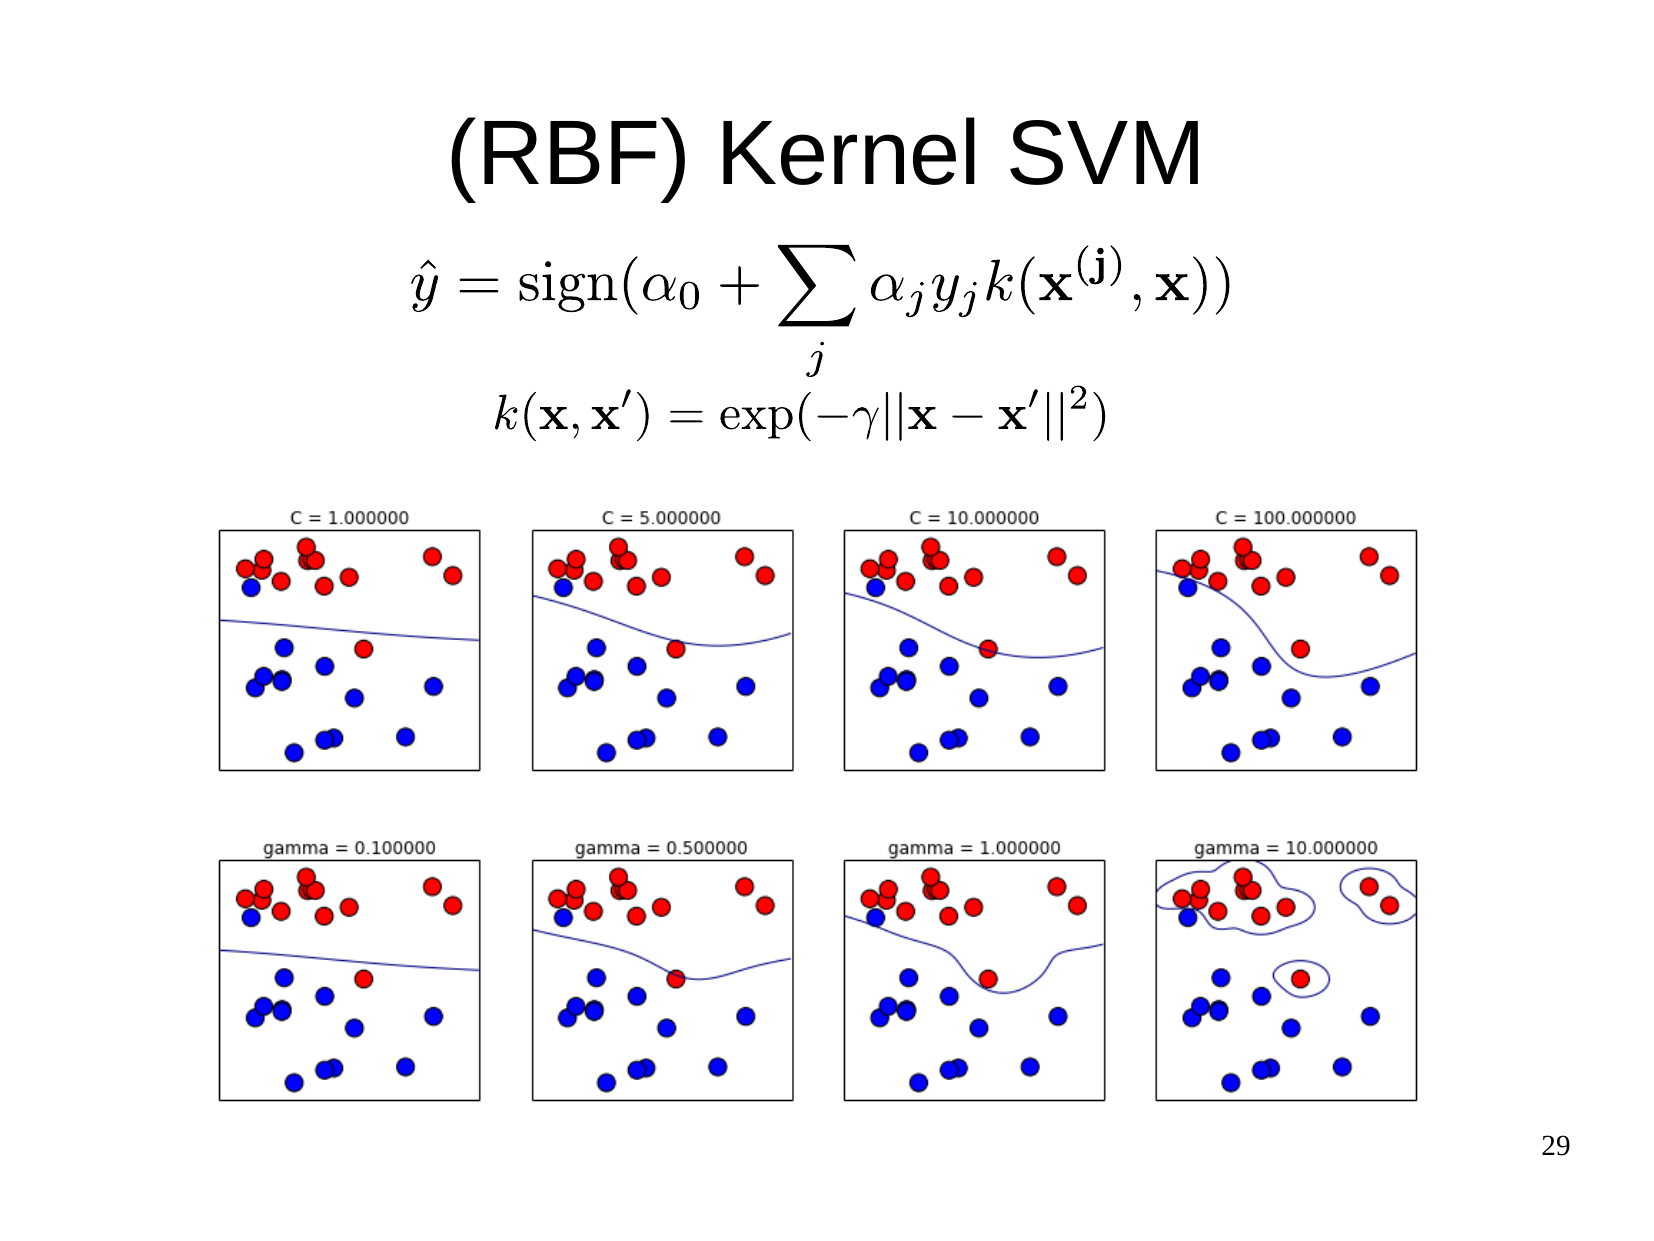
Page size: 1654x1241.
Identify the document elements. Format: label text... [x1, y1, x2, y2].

title (RBF) Kernel SVM [82, 49, 1571, 257]
text_box [409, 238, 1236, 378]
picture [209, 830, 1426, 1111]
text_box [492, 385, 1111, 442]
picture [209, 500, 1426, 781]
